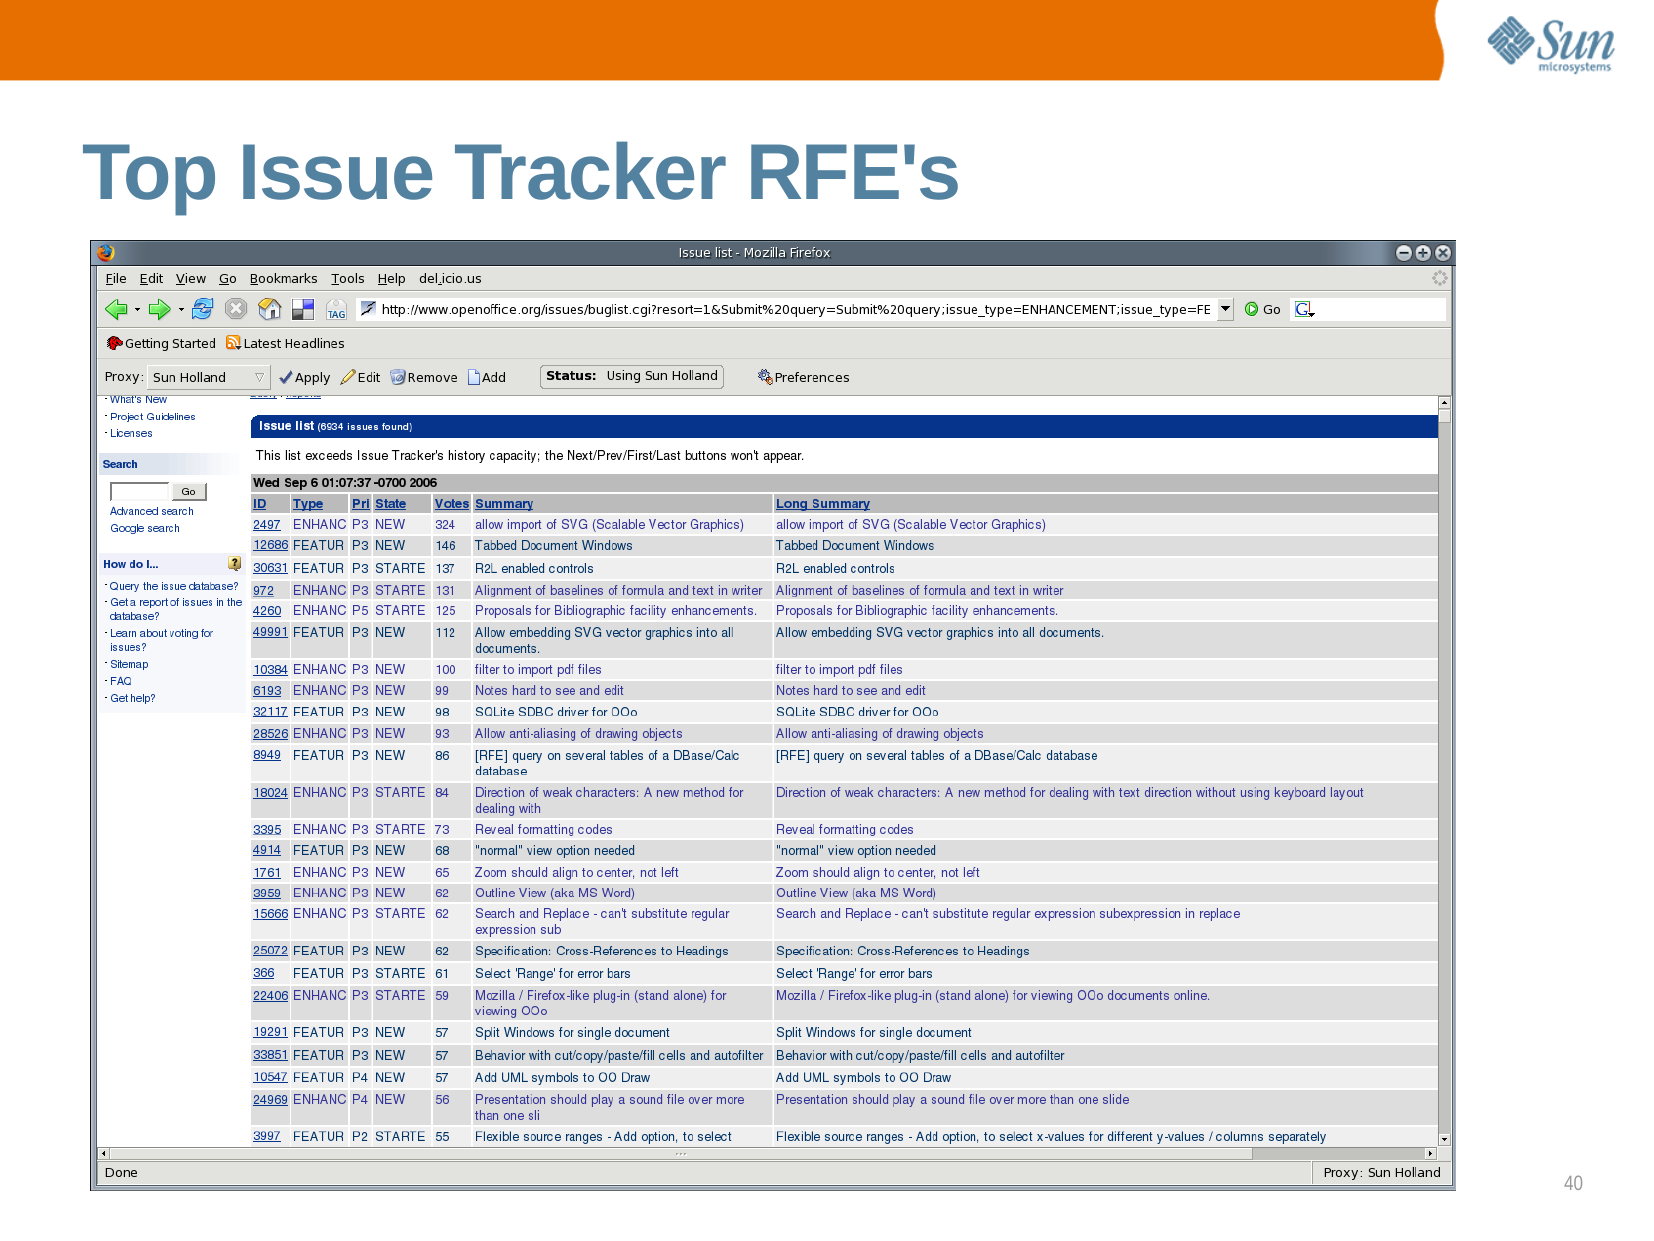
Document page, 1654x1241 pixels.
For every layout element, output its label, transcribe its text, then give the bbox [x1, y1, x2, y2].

picture [0, 0, 1654, 83]
picture [90, 240, 1456, 1191]
title Top Issue Tracker RFE's [82, 135, 1585, 251]
